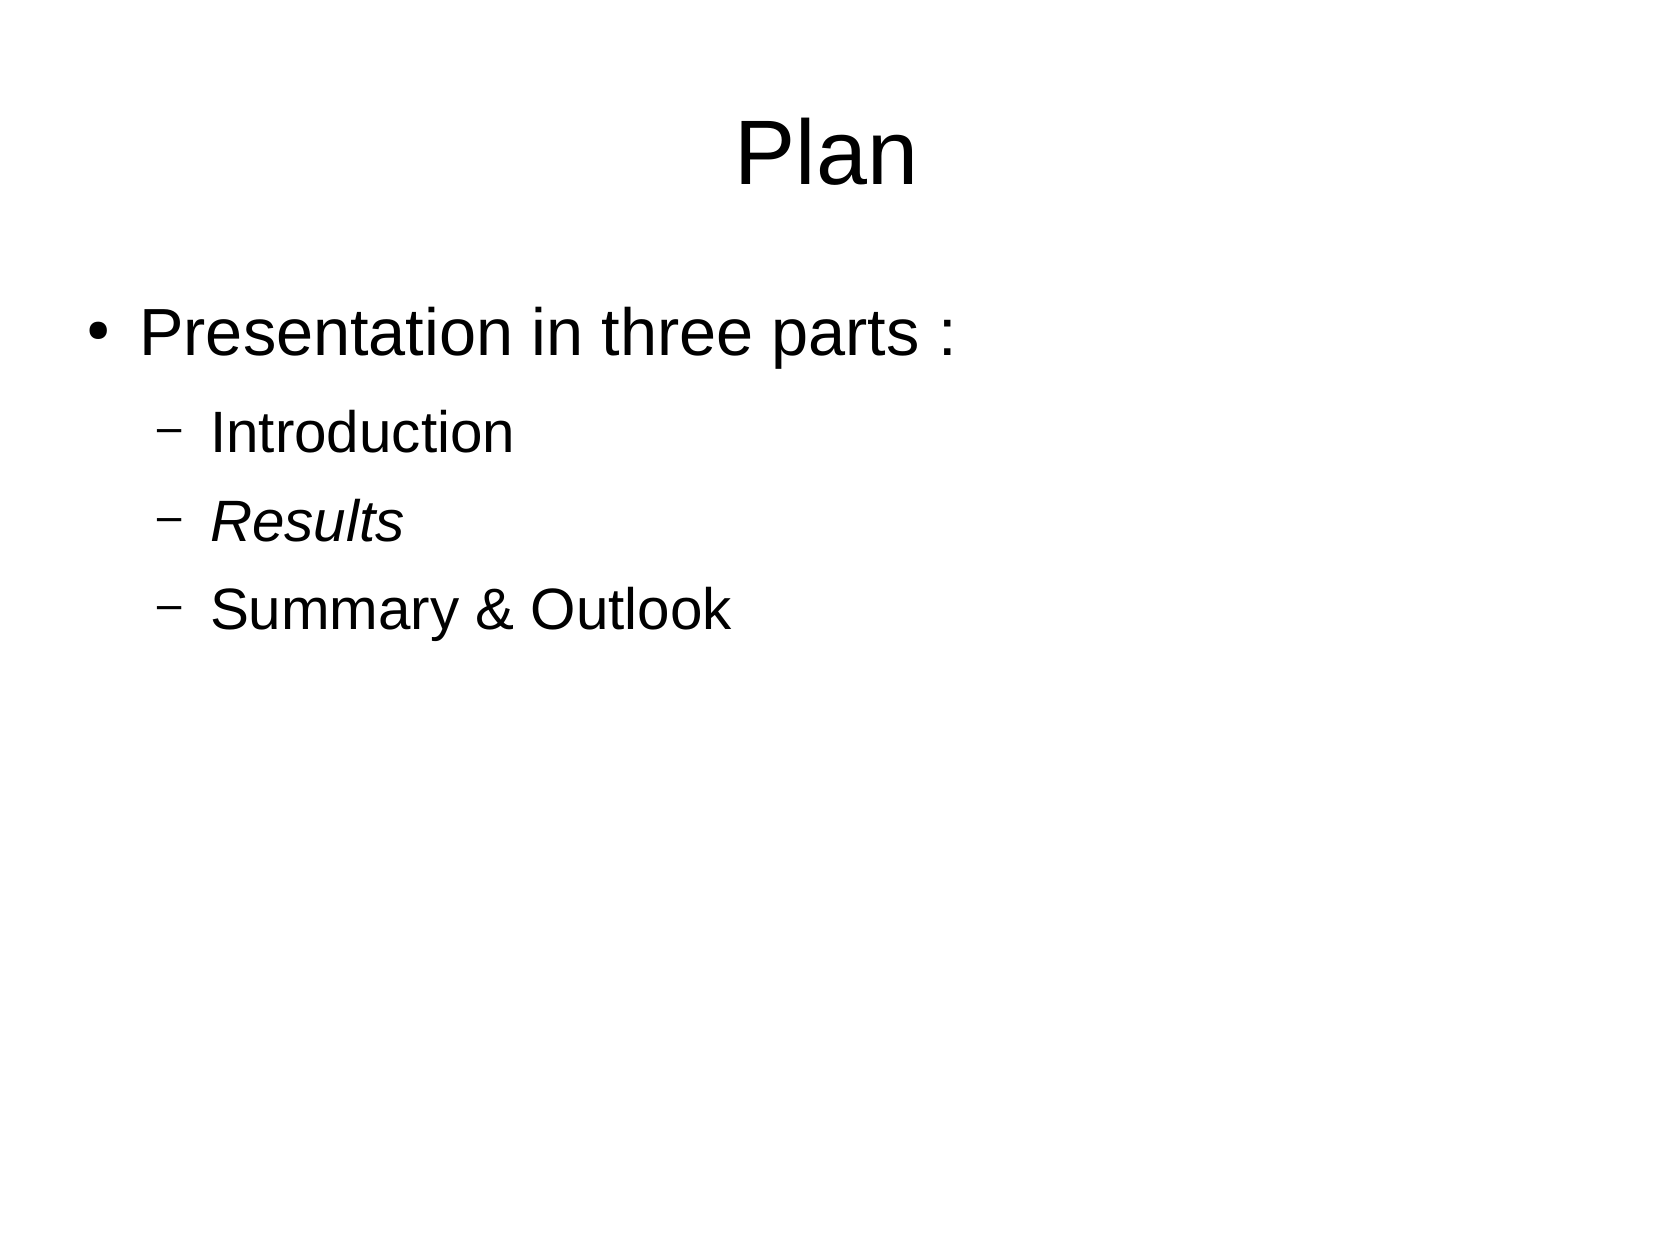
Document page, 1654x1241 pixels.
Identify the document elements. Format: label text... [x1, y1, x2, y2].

list Presentation in three parts : Introduction Results Summary & Outlook [68, 295, 1524, 1015]
title Plan [82, 49, 1571, 257]
